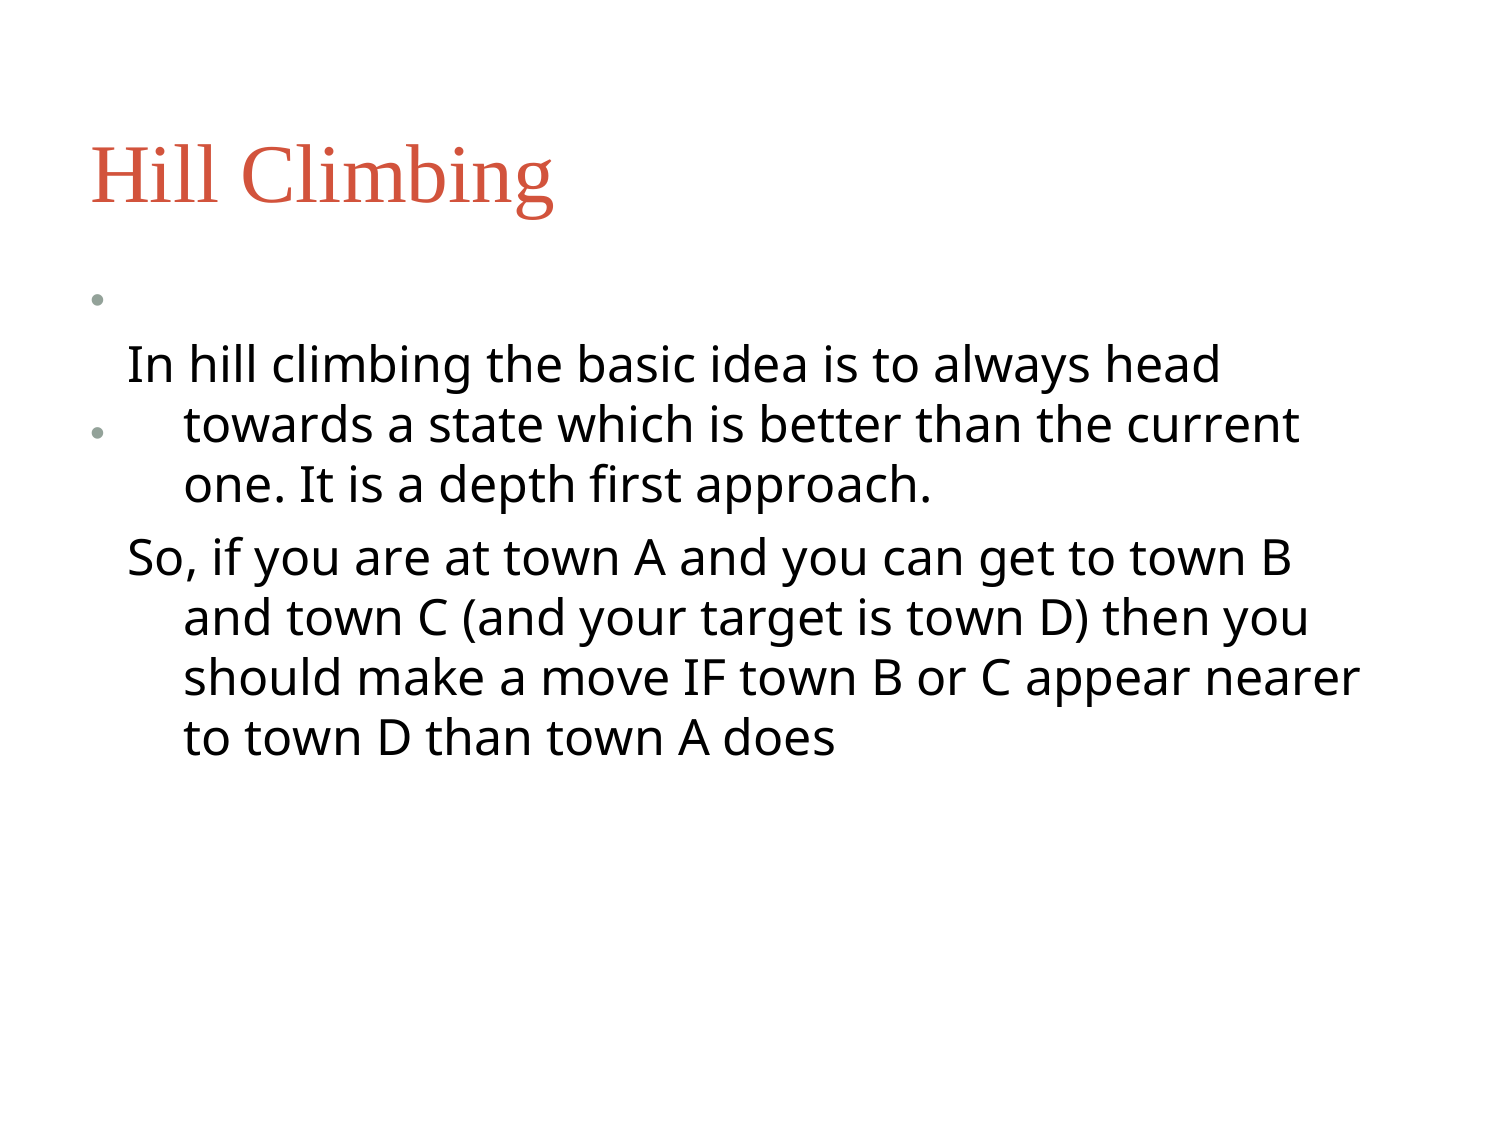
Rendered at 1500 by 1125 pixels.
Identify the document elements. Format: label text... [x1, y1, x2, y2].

list In hill climbing the basic idea is to always head towards a state which is better than the current one. It is a depth first approach. So, if you are at town A and you can get to town B and town C (and your target is town D) then you should make a move IF town B or C appear nearer to town D than town A does [112, 324, 1387, 999]
title [112, 99, 1387, 287]
text_box In hill climbing the basic idea is to always head towards a state which is better than the current one. It is a depth first approach. So, if you are at town A and you can get to town B and town C (and your target is town D) then you should make a move IF town B or C appear nearer to town D than town A does. [75, 262, 1426, 1063]
text_box Hill Climbing [75, 87, 1426, 250]
